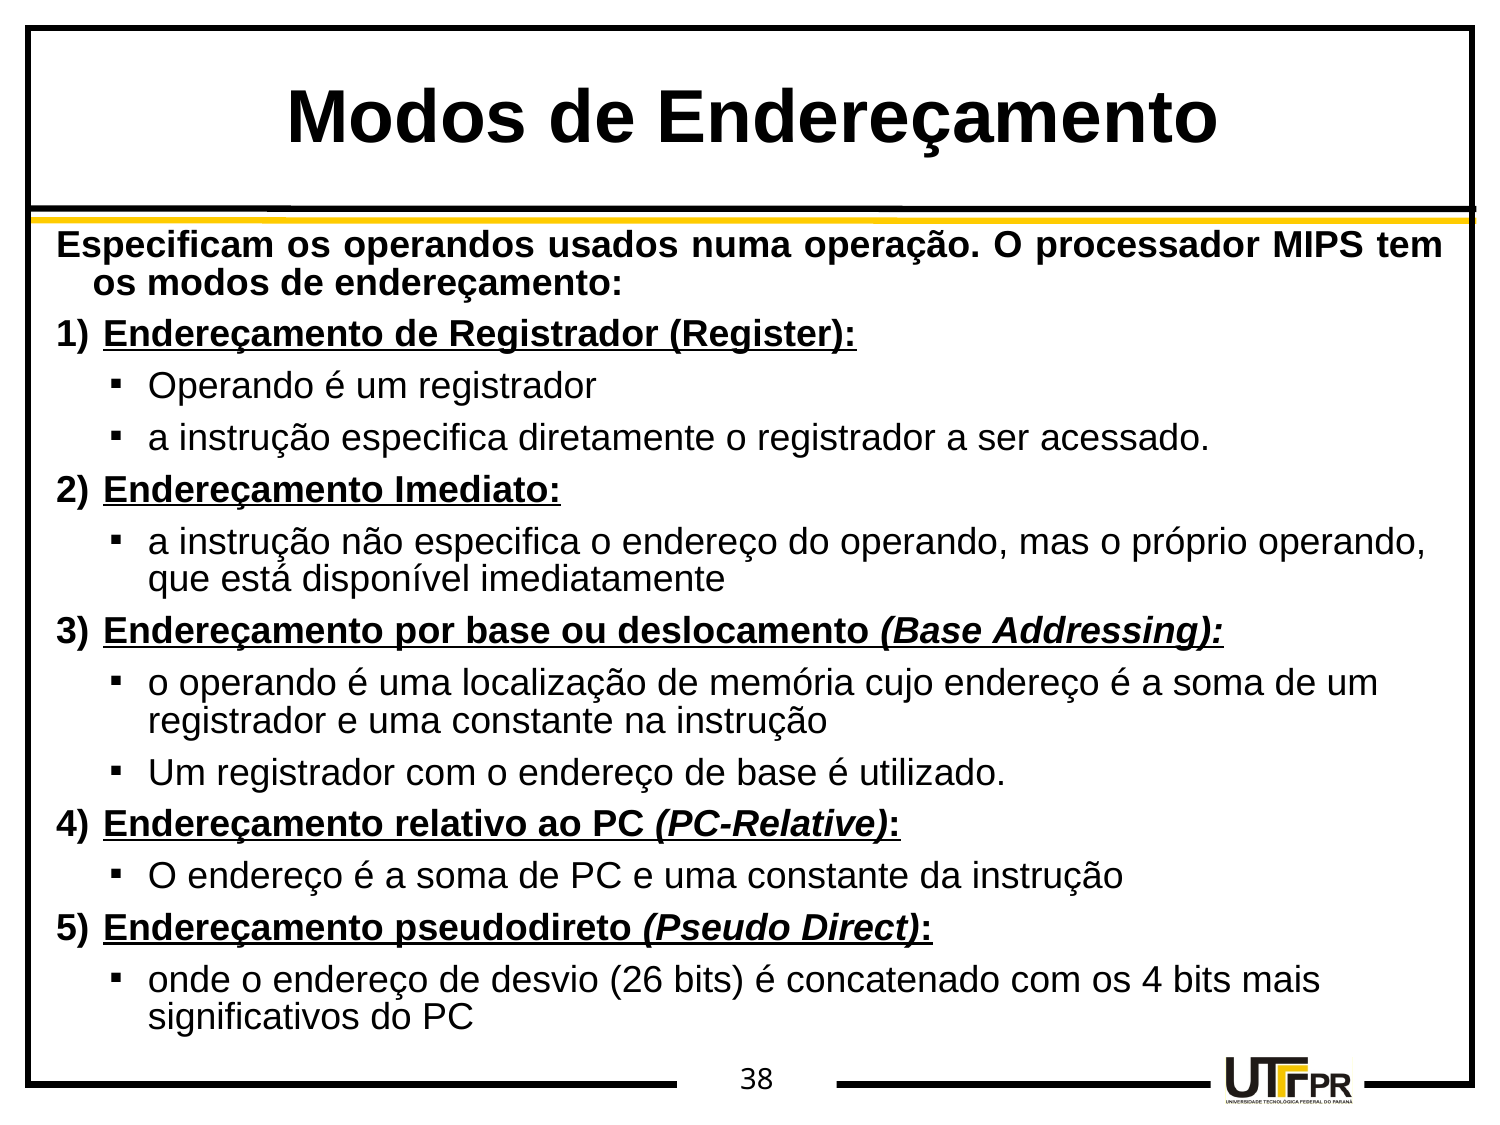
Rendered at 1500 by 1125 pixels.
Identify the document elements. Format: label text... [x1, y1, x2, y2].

title Modos de Endereçamento [29, 29, 1477, 207]
picture [1225, 1057, 1353, 1104]
list Especificam os operandos usados numa operação. O processador MIPS tem os modos de endereçamento: Endereçamento de Registrador (Register): Operando é um registrador a instrução especifica diretamente o registrador a ser acessado. Endereçamento Imediato: a instrução não especifica o endereço do operando, mas o próprio operando, que está disponível imediatamente Endereçamento por base ou deslocamento (Base Addressing): o operando é uma localização de memória cujo endereço é a soma de um registrador e uma constante na instrução Um registrador com o endereço de base é utilizado. Endereçamento relativo ao PC (PC-Relative): O endereço é a soma de PC e uma constante da instrução Endereçamento pseudodireto (Pseudo Direct): onde o endereço de desvio (26 bits) é concatenado com os 4 bits mais significativos do PC [41, 219, 1459, 1049]
